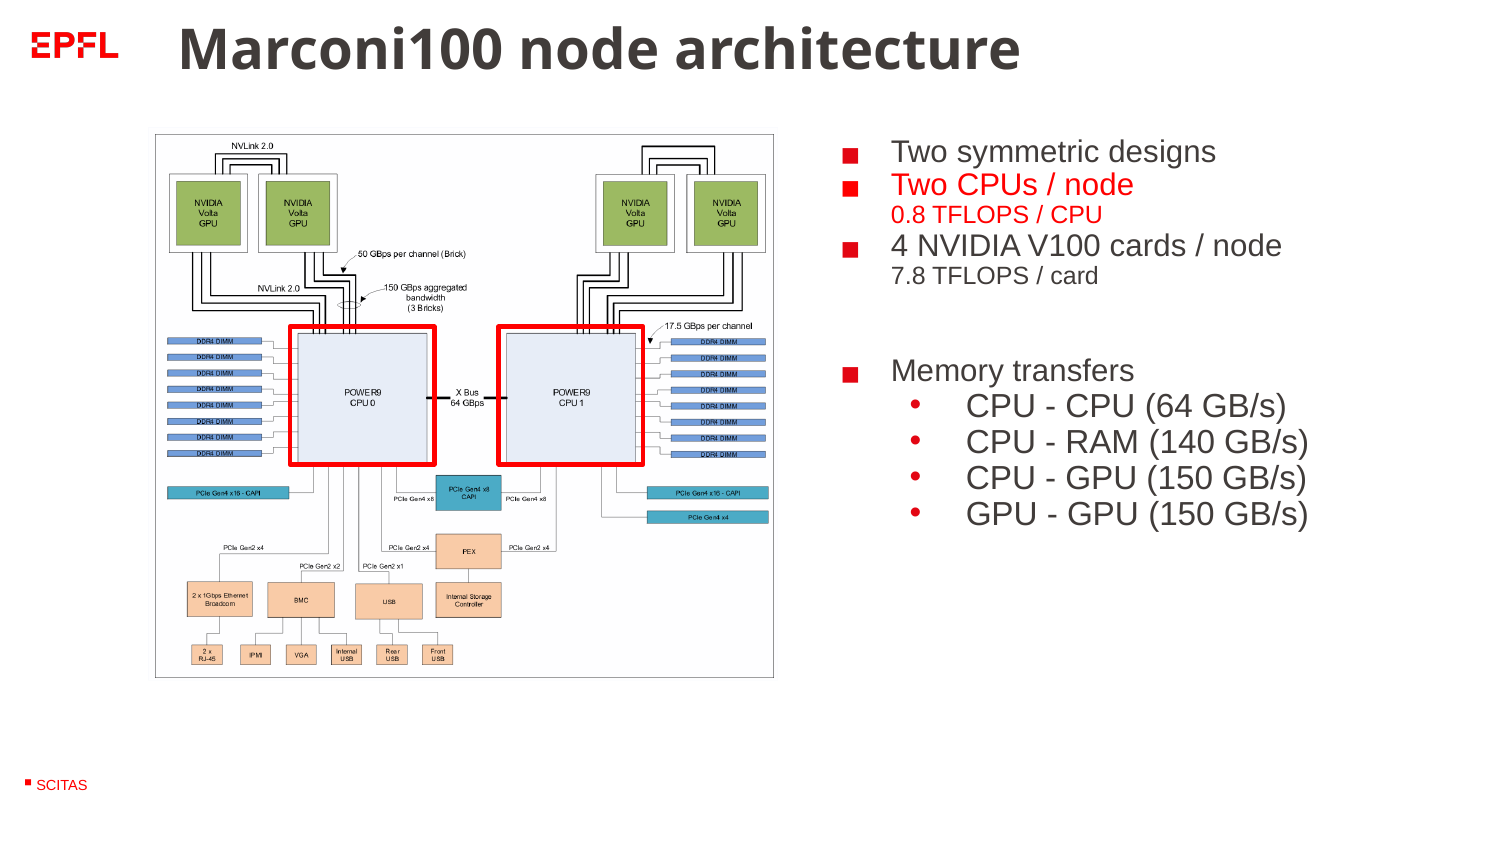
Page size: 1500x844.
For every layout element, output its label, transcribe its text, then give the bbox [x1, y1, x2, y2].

picture [148, 127, 778, 682]
picture [21, 21, 129, 69]
title Marconi100 node architecture [148, 21, 1416, 198]
list Two symmetric designs Two CPUs / node 0.8 TFLOPS / CPU 4 NVIDIA V100 cards / node 7.8 TFLOPS / card Memory transfers CPU - CPU (64 GB/s) CPU - RAM (140 GB/s) CPU - GPU (150 GB/s) GPU - GPU (150 GB/s) [786, 198, 1416, 844]
